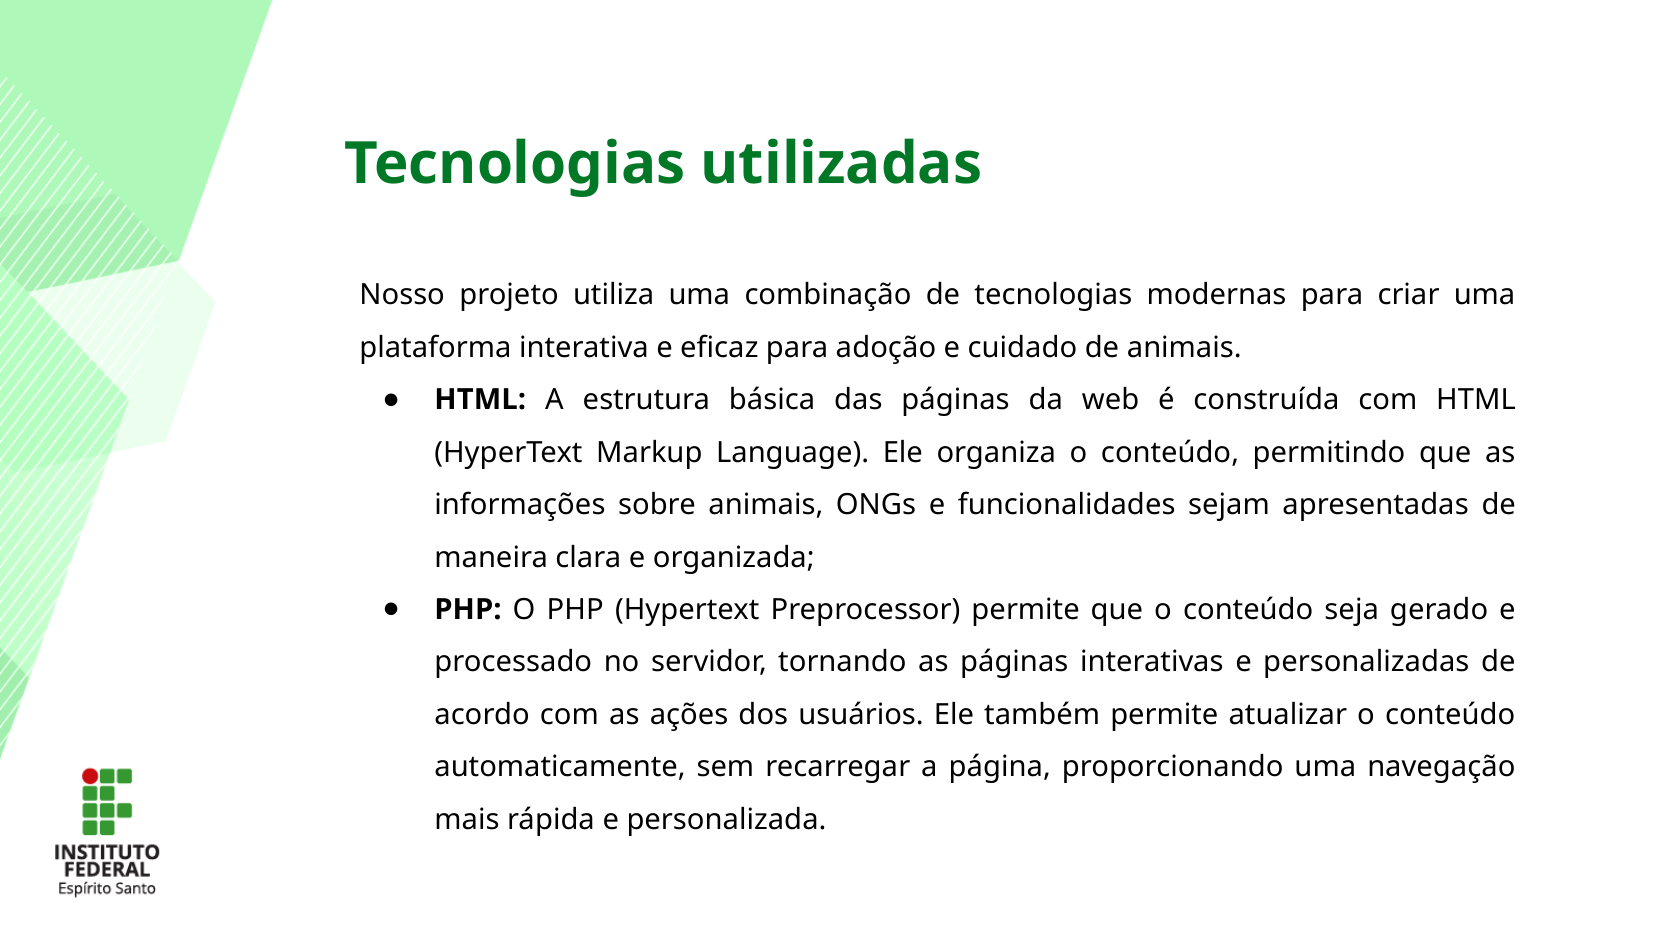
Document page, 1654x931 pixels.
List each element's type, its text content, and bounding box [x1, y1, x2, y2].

text_box Tecnologias utilizadas [344, 117, 1396, 203]
text_box Nosso projeto utiliza uma combinação de tecnologias modernas para criar uma plataforma interativa e eficaz para adoção e cuidado de animais. HTML: A estrutura básica das páginas da web é construída com HTML (HyperText Markup Language). Ele organiza o conteúdo, permitindo que as informações sobre animais, ONGs e funcionalidades sejam apresentadas de maneira clara e organizada; PHP: O PHP (Hypertext Preprocessor) permite que o conteúdo seja gerado e processado no servidor, tornando as páginas interativas e personalizadas de acordo com as ações dos usuários. Ele também permite atualizar o conteúdo automaticamente, sem recarregar a página, proporcionando uma navegação mais rápida e personalizada. [344, 250, 1532, 917]
picture [0, 0, 1654, 931]
